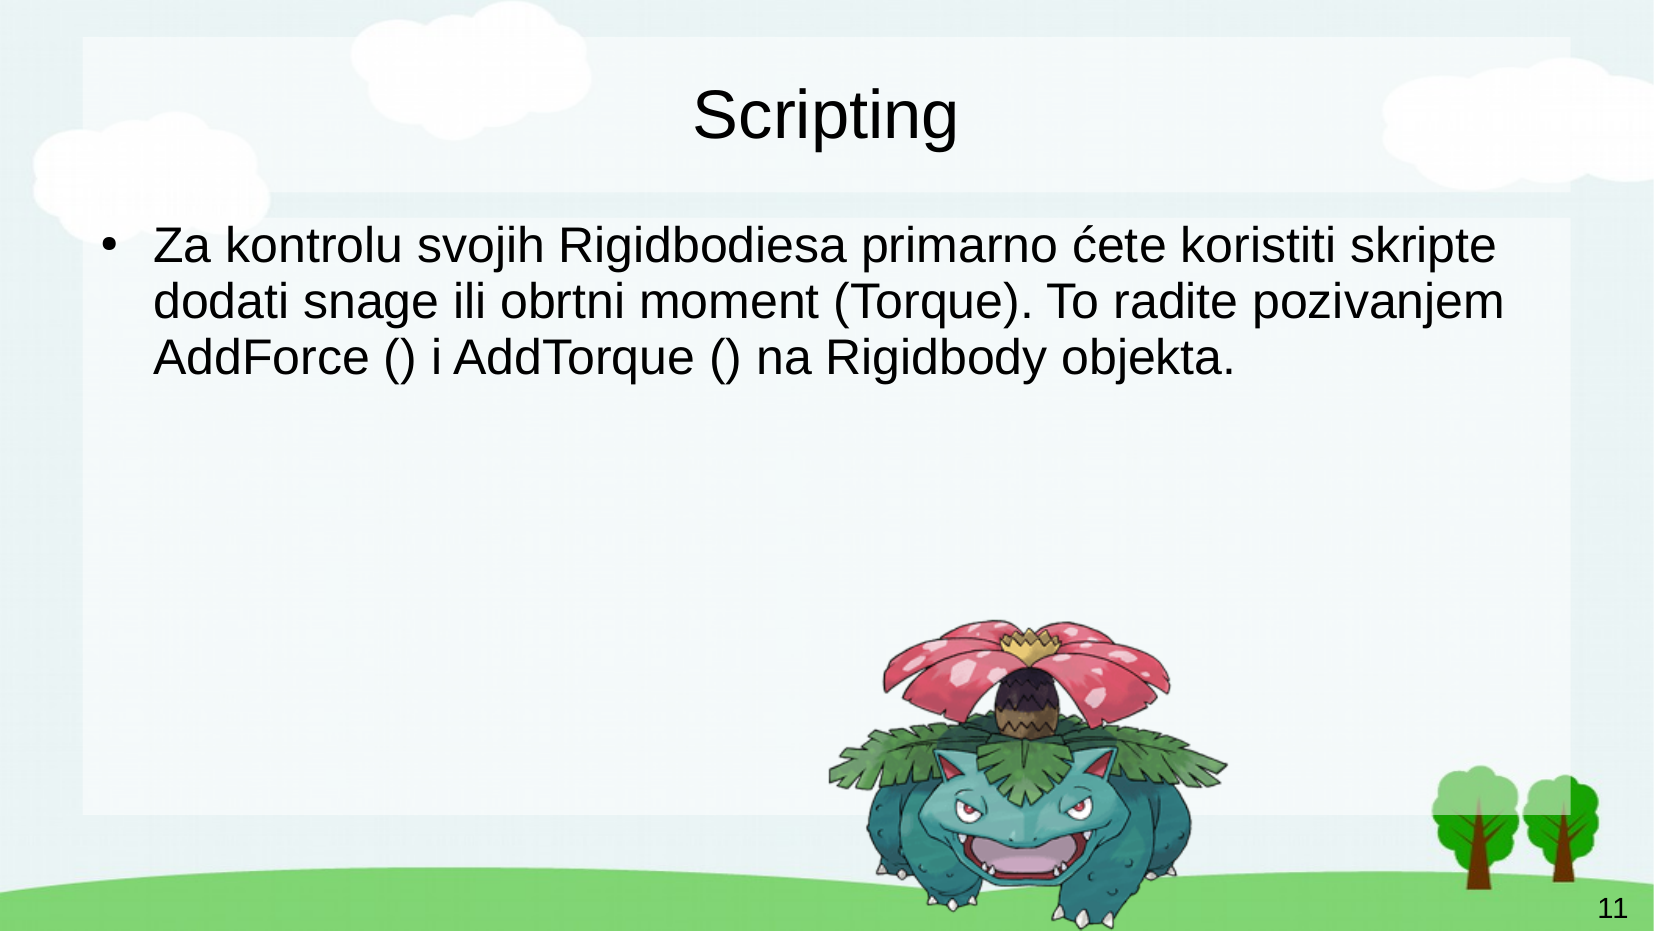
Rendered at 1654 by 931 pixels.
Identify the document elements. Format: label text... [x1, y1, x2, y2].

list Za kontrolu svojih Rigidbodiesa primarno ćete koristiti skripte dodati snage ili obrtni moment (Torque). To radite pozivanjem AddForce () i AddTorque () na Rigidbody objekta. [82, 217, 1571, 815]
picture [0, 0, 1654, 931]
title Scripting [82, 36, 1571, 193]
